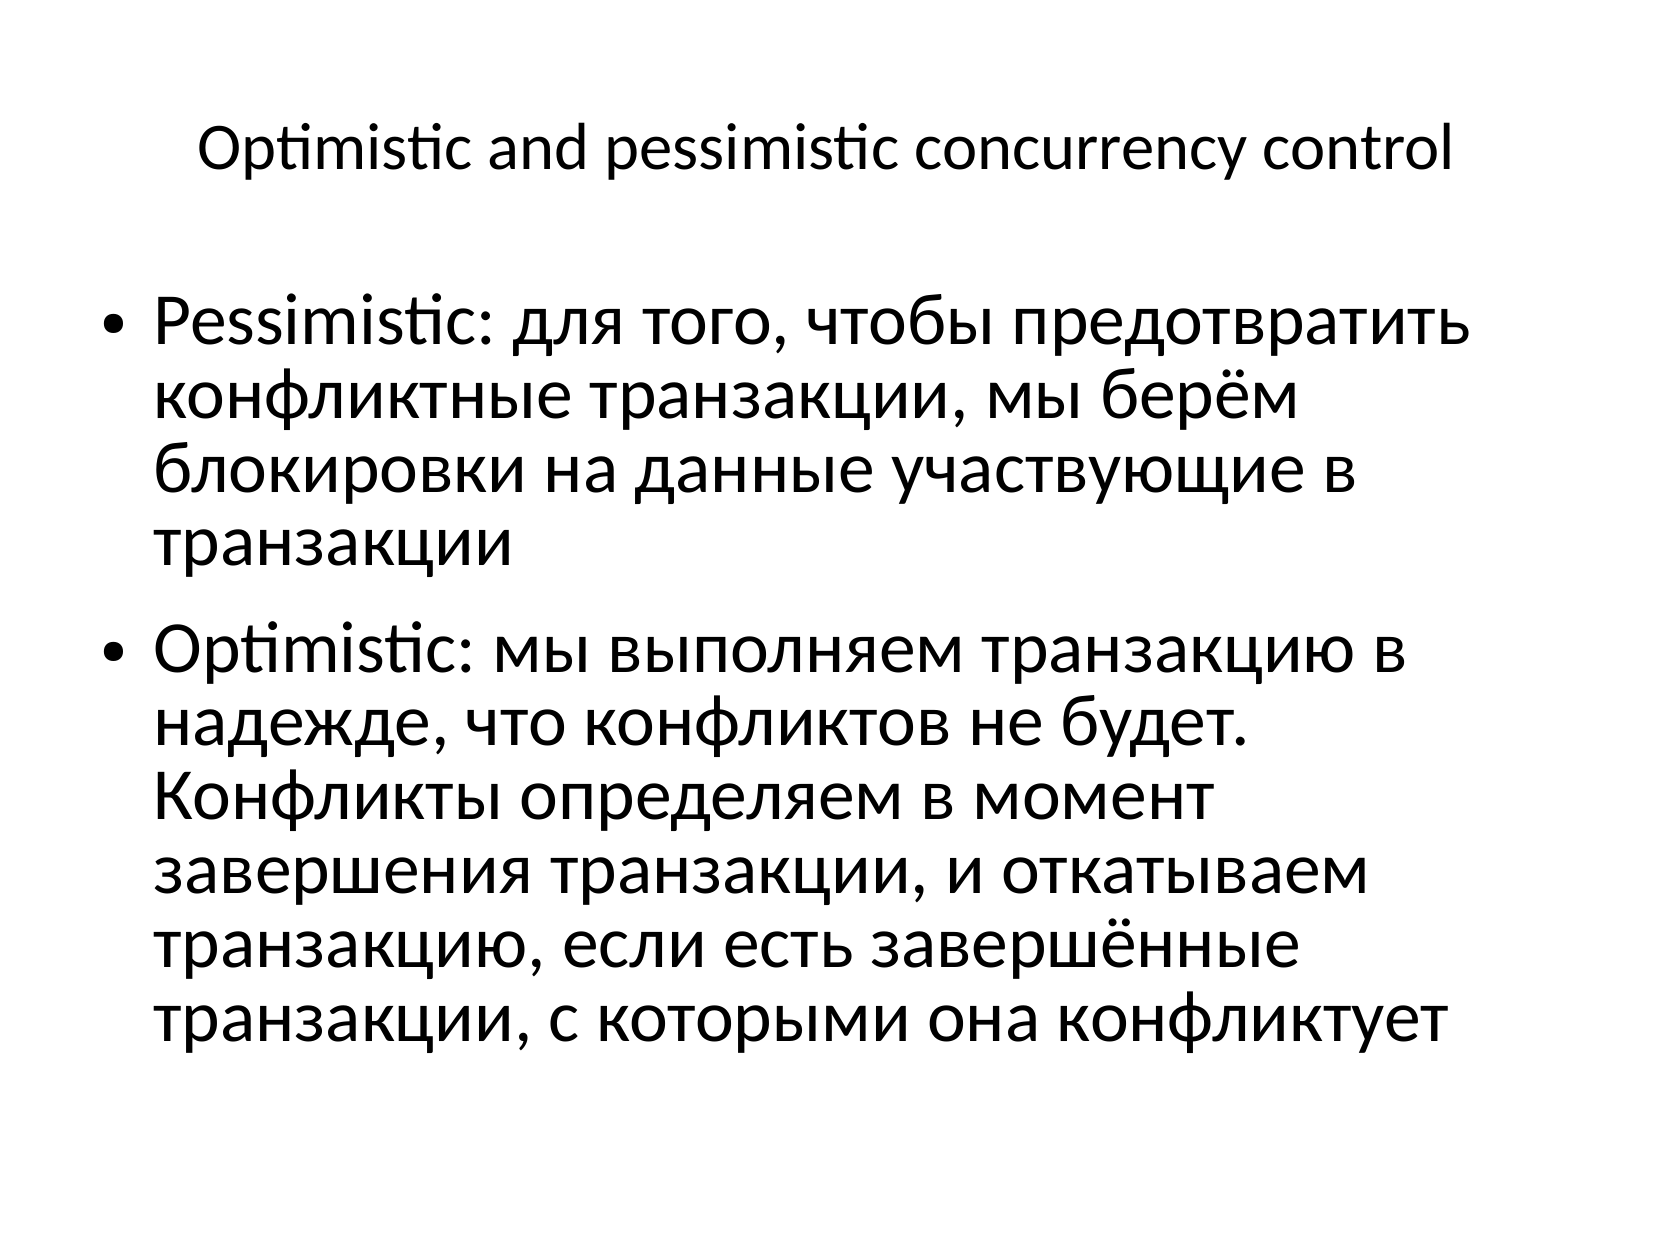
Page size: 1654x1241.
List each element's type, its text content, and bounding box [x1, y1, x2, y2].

list Pessimistic: для того, чтобы предотвратить конфликтные транзакции, мы берём блокировки на данные участвующие в транзакции Optimistic: мы выполняем транзакцию в надежде, что конфликтов не будет. Конфликты определяем в момент завершения транзакции, и откатываем транзакцию, если есть завершённые транзакции, с которыми она конфликтует [82, 289, 1571, 1108]
title Optimistic and pessimistic concurrency control [82, 49, 1571, 257]
